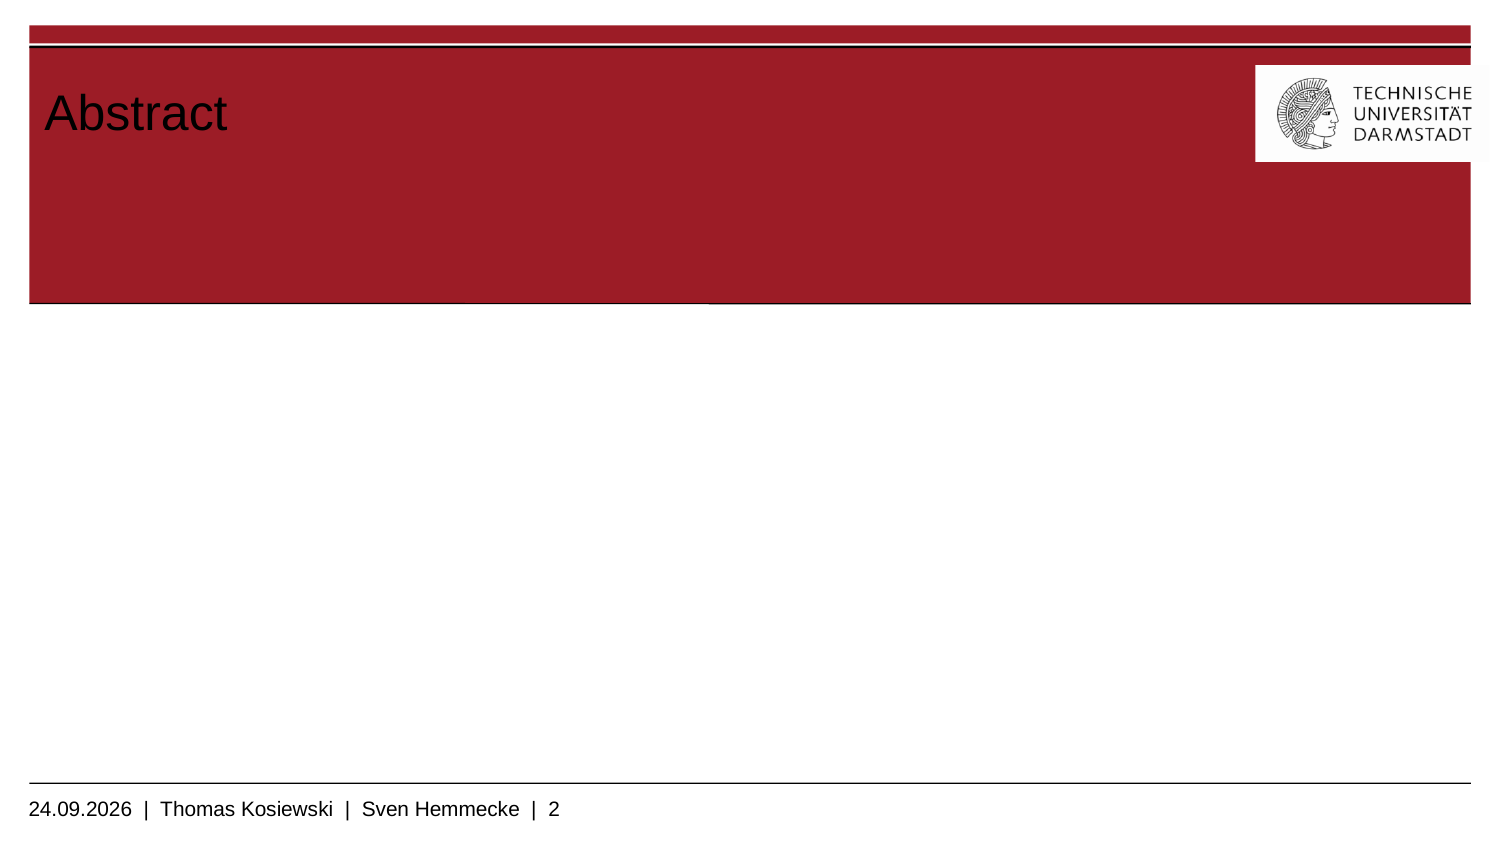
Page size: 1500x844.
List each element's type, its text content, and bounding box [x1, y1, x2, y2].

picture [1255, 65, 1490, 162]
title Abstract [44, 61, 1164, 165]
